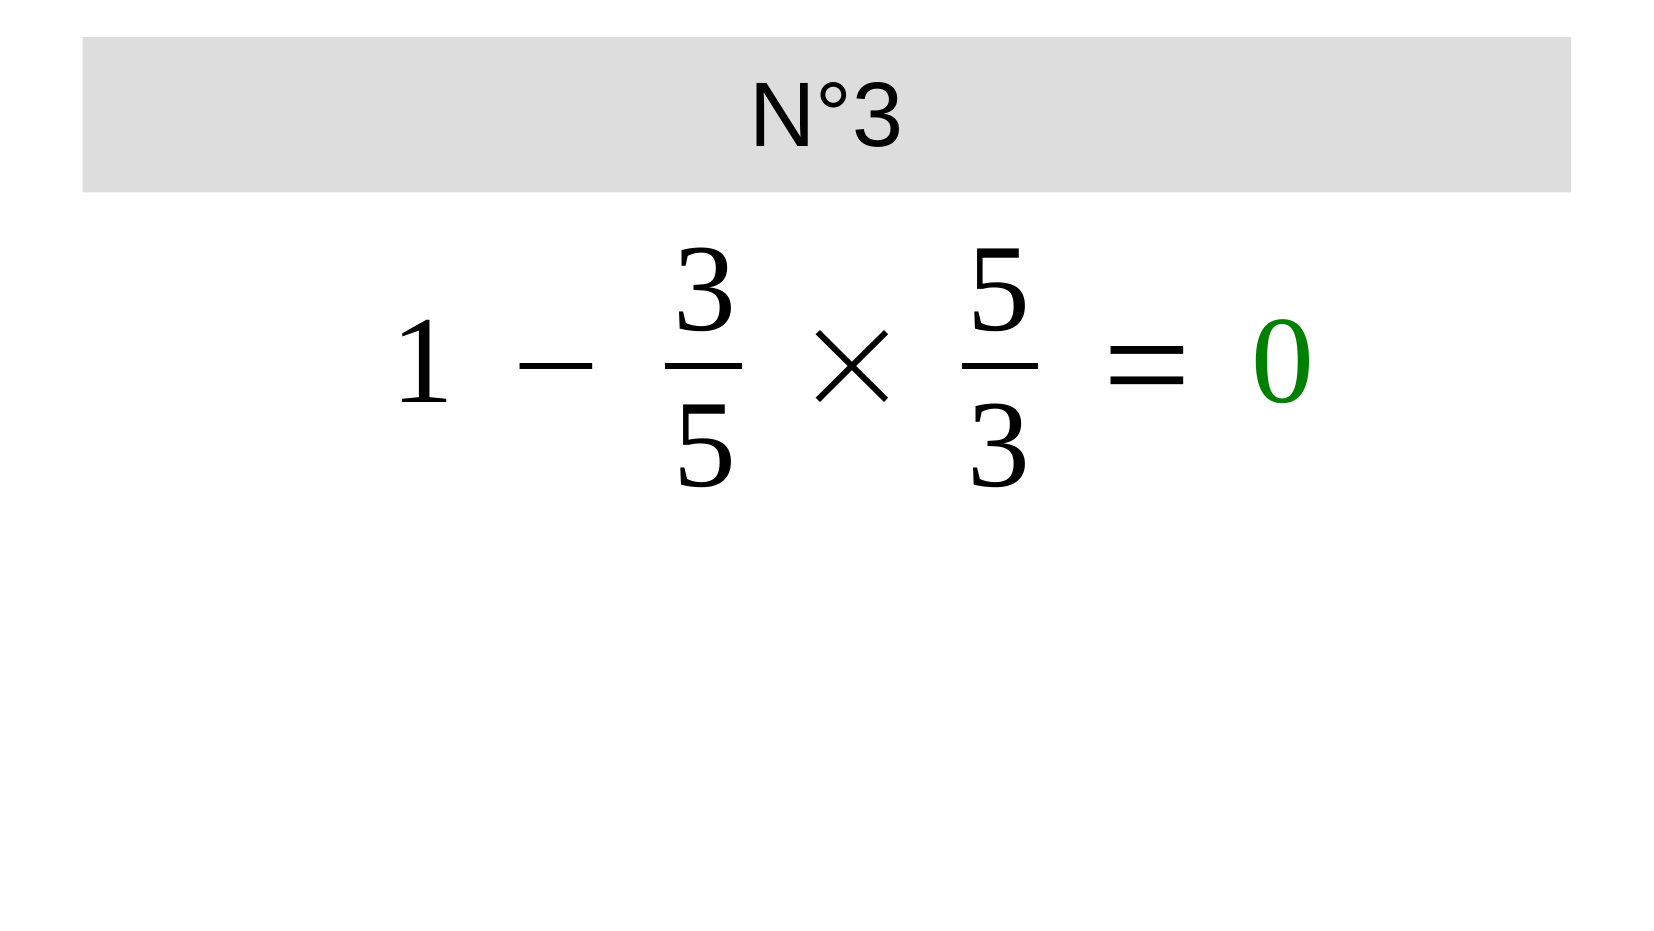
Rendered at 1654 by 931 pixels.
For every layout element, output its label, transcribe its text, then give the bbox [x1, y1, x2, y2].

chart [366, 219, 1322, 659]
title N°3 [82, 37, 1571, 193]
